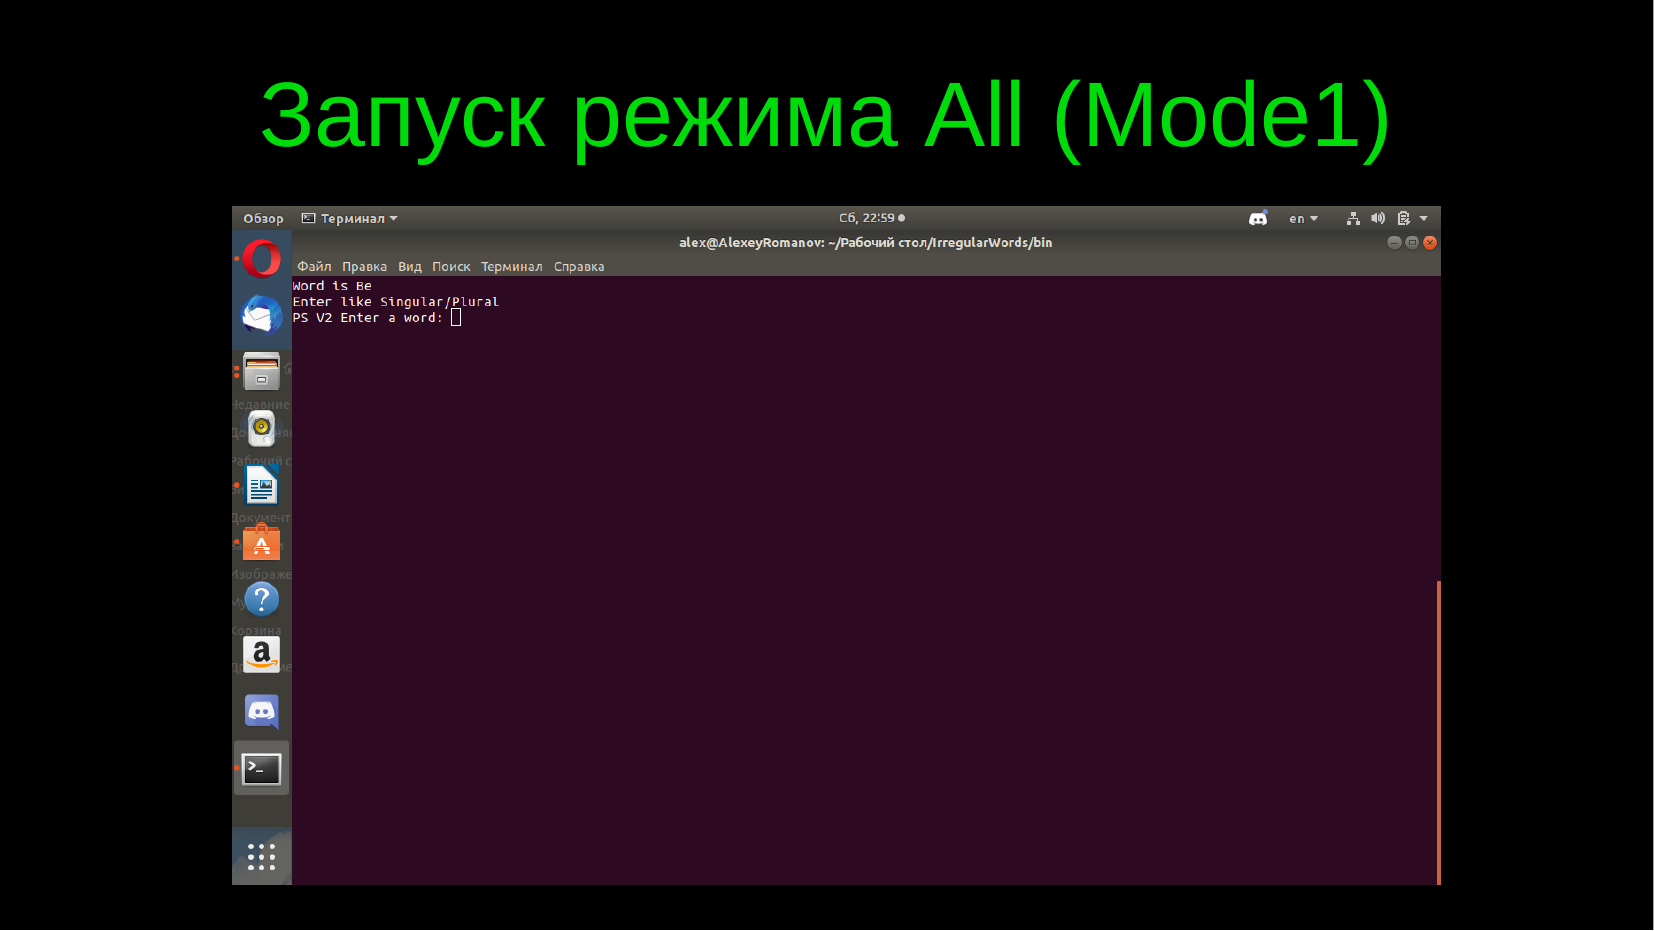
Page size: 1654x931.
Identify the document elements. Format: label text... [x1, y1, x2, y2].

title Запуск режима All (Mode1) [82, 37, 1571, 193]
picture [232, 206, 1441, 886]
